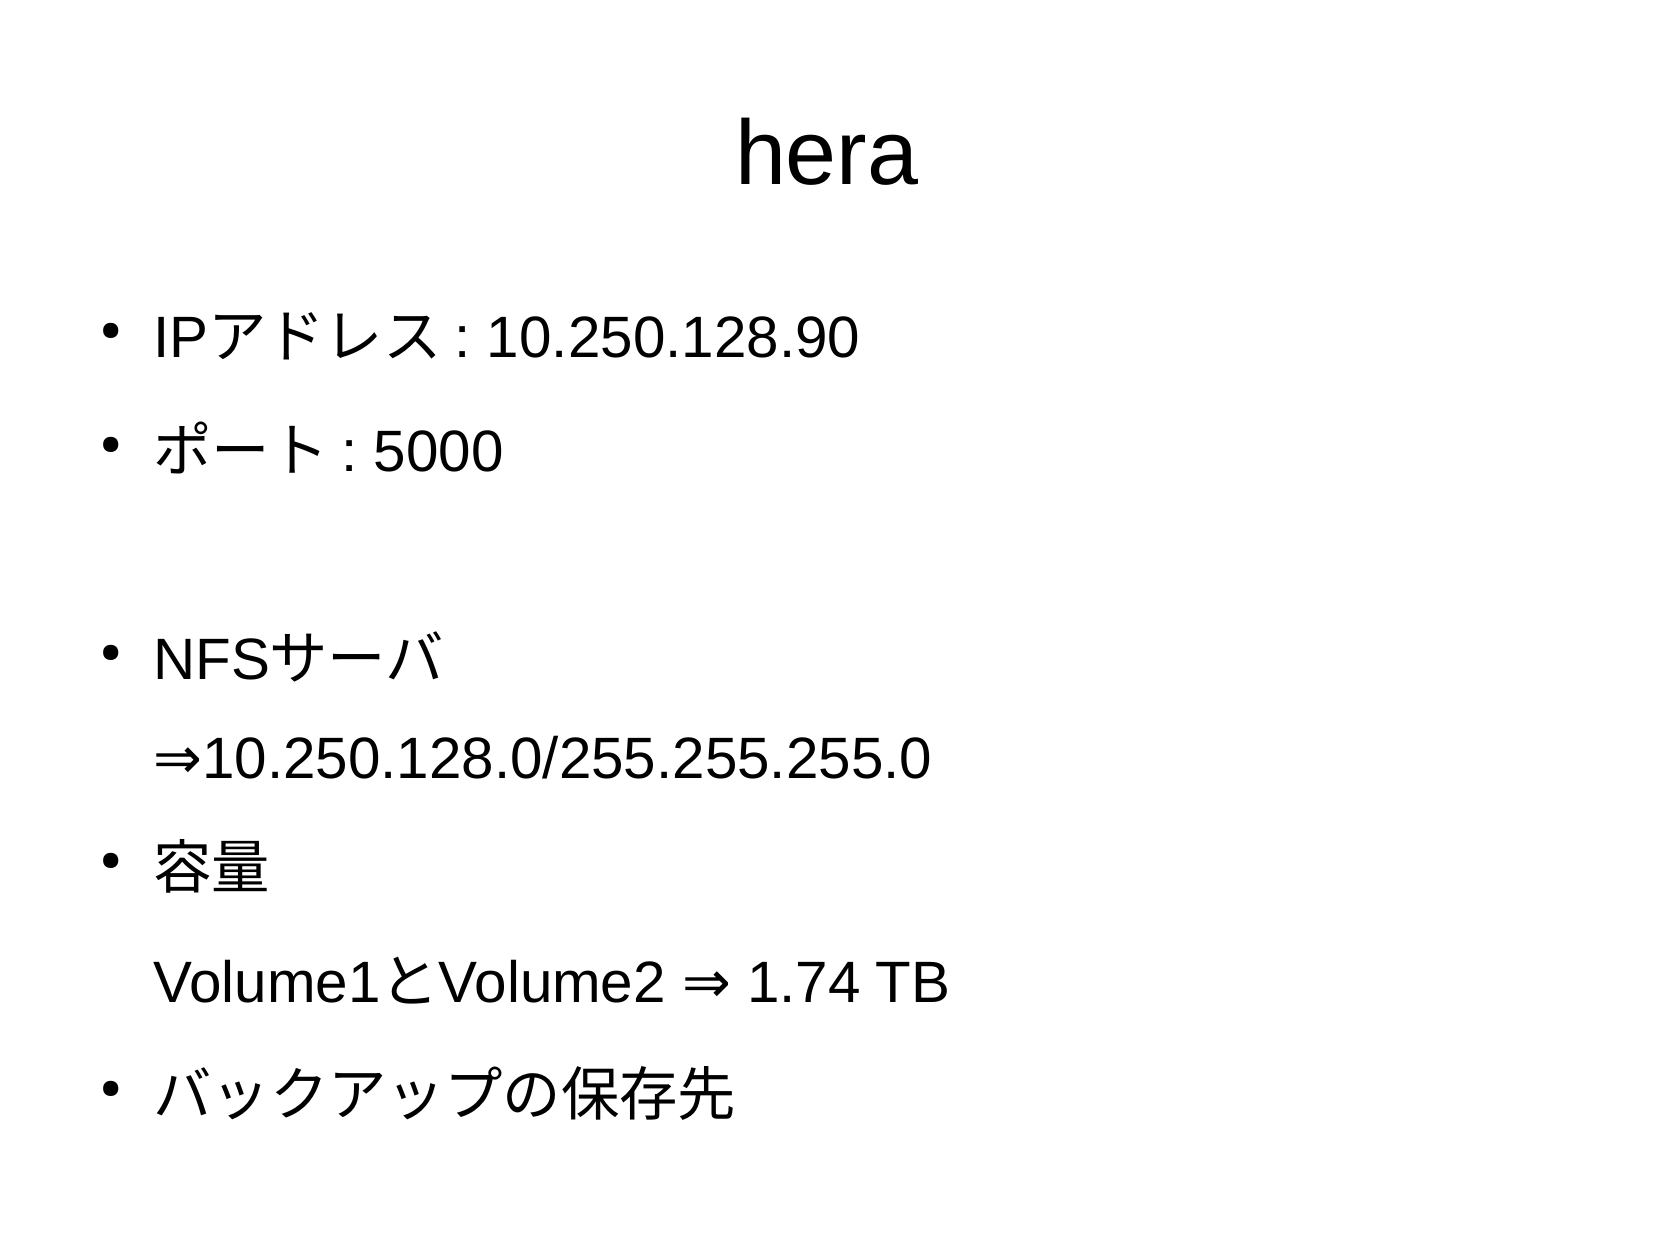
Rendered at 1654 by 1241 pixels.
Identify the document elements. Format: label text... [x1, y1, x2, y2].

list IPアドレス : 10.250.128.90 ポート : 5000 NFSサーバ ⇒10.250.128.0/255.255.255.0 容量 Volume1とVolume2 ⇒ 1.74 TB バックアップの保存先 [82, 290, 1619, 1134]
title hera [82, 49, 1571, 257]
